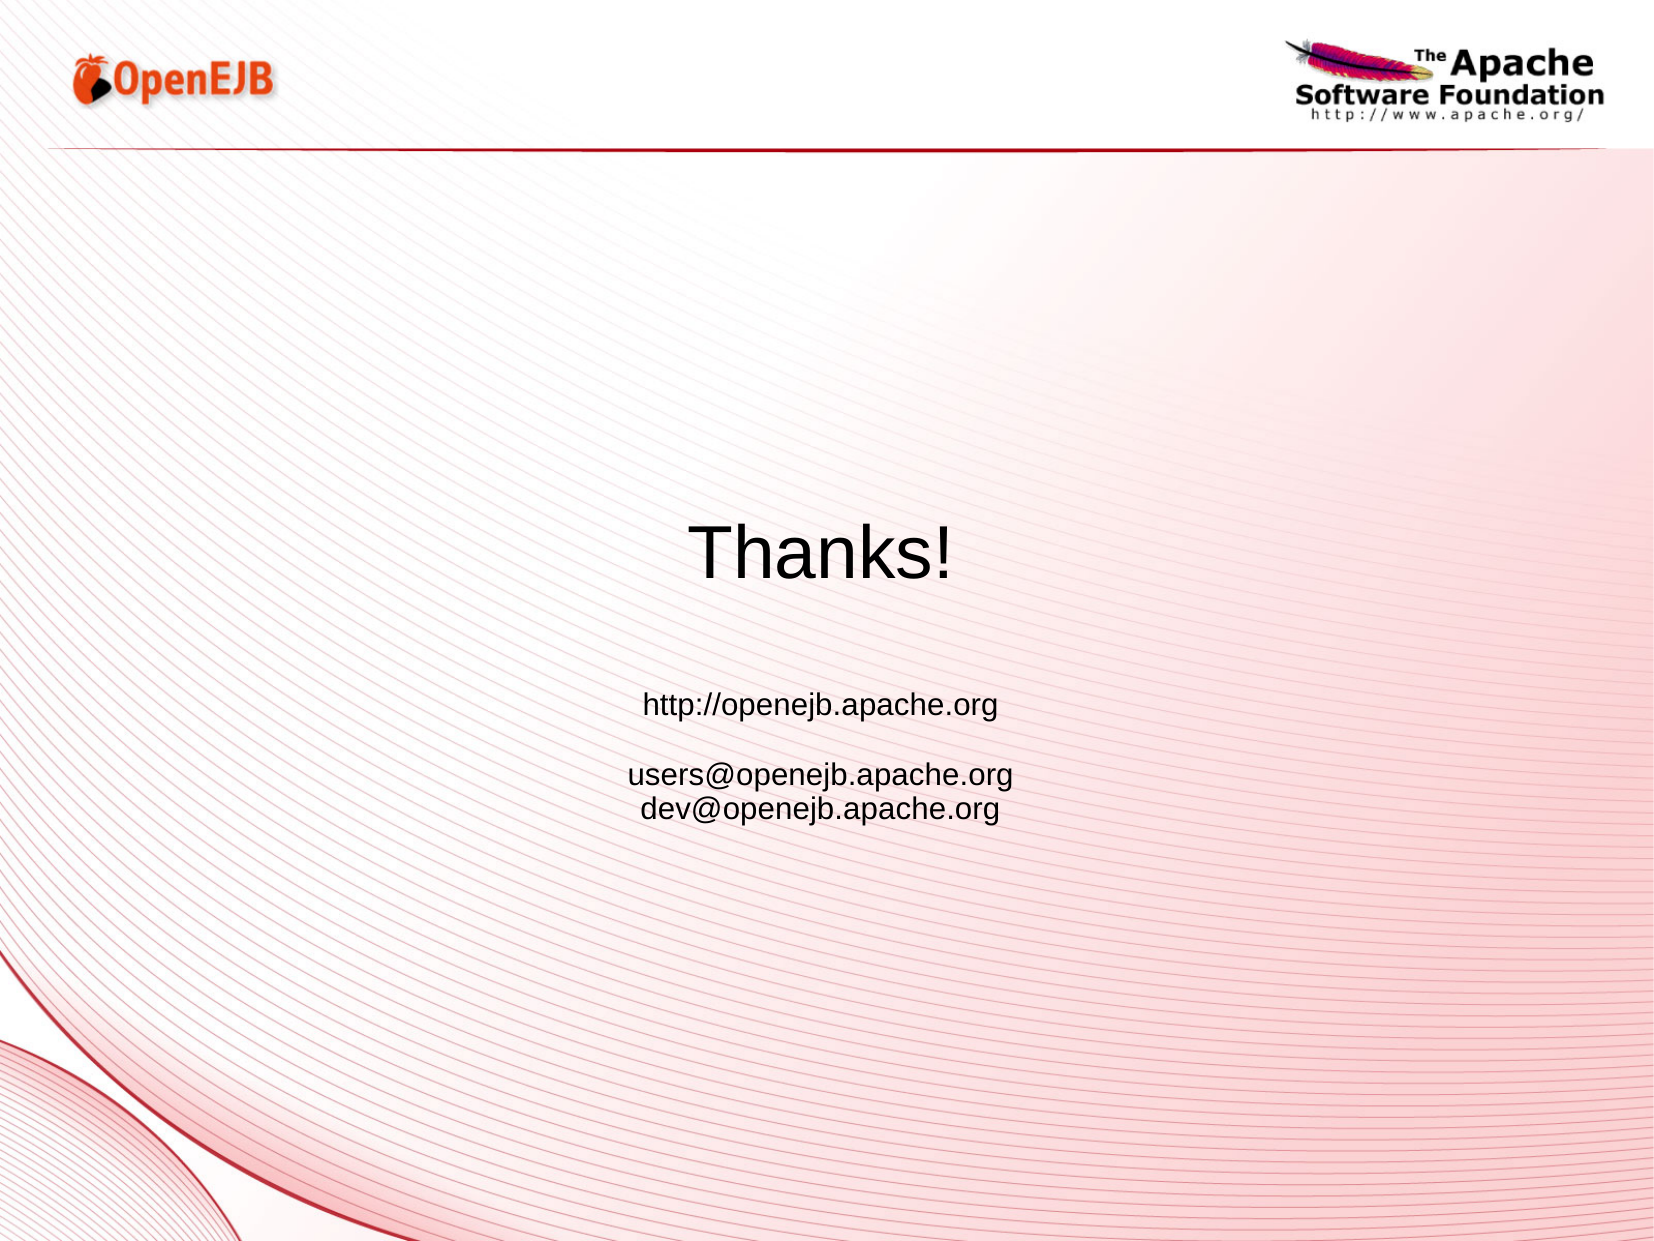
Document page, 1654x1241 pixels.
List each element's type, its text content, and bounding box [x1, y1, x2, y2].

subtitle Thanks! http://openejb.apache.org users@openejb.apache.org dev@openejb.apache.org [76, 197, 1565, 1093]
picture [0, 0, 1654, 1241]
